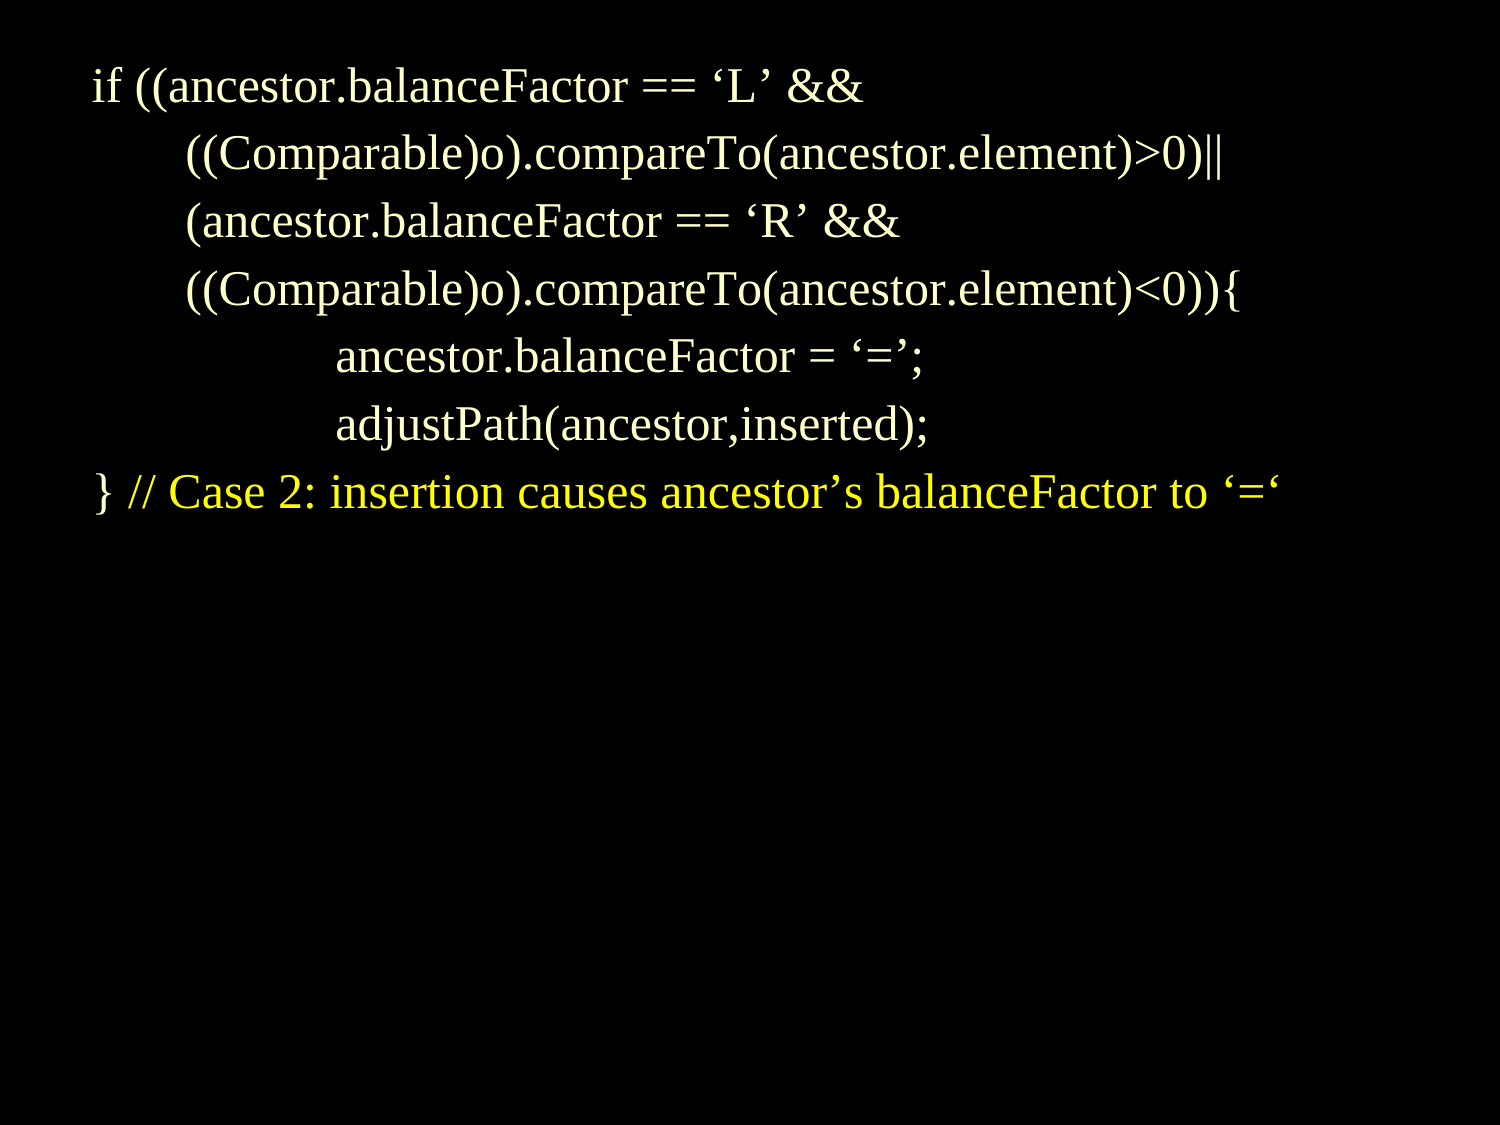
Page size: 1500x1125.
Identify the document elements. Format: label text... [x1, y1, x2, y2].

list if ((ancestor.balanceFactor == ‘L’ && ((Comparable)o).compareTo(ancestor.element)>0)|| (ancestor.balanceFactor == ‘R’ && ((Comparable)o).compareTo(ancestor.element)<0)){ ancestor.balanceFactor = ‘=’; adjustPath(ancestor,inserted); } // Case 2: insertion causes ancestor’s balanceFactor to ‘=‘ [20, 49, 1480, 1063]
